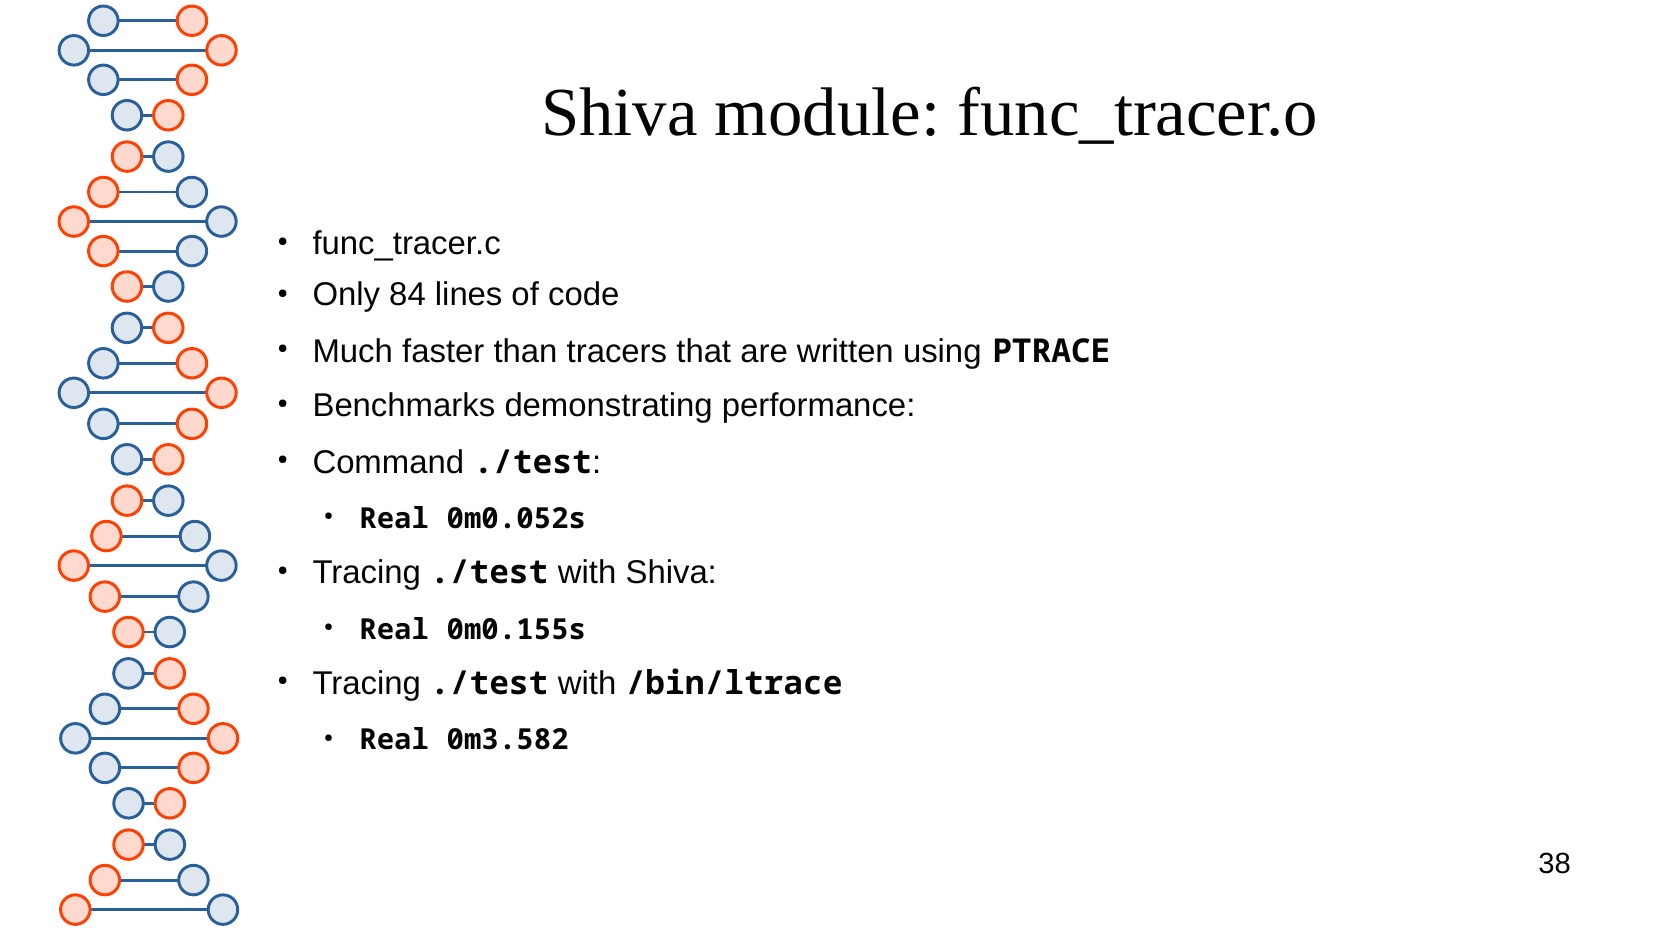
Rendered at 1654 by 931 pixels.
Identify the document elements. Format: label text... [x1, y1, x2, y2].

title Shiva module: func_tracer.o [265, 35, 1595, 189]
list func_tracer.c Only 84 lines of code Much faster than tracers that are written using PTRACE Benchmarks demonstrating performance: Command ./test: Real 0m0.052s Tracing ./test with Shiva: Real 0m0.155s Tracing ./test with /bin/ltrace Real 0m3.582 [265, 224, 1595, 764]
